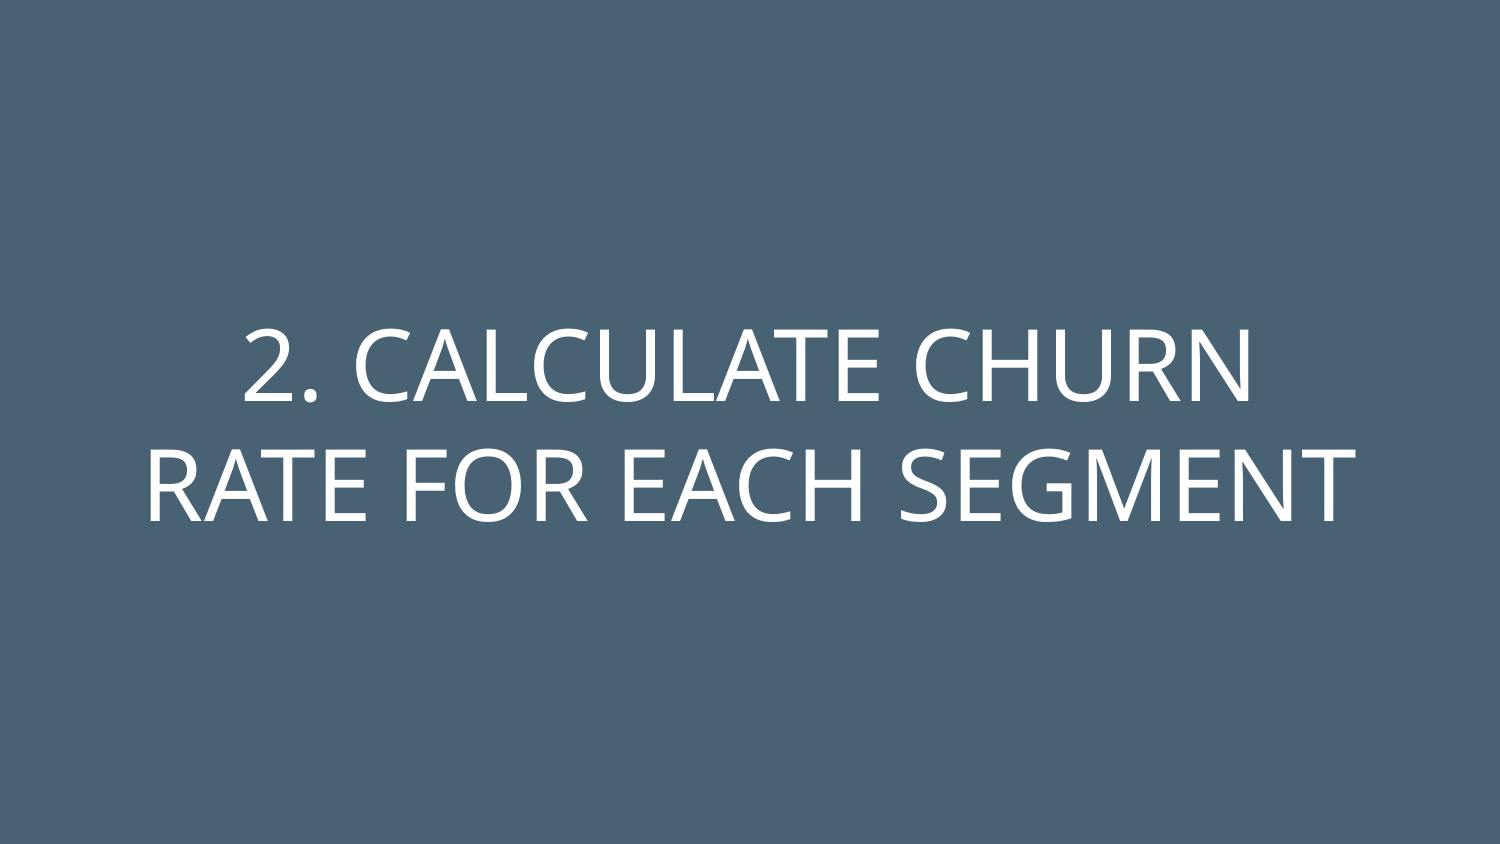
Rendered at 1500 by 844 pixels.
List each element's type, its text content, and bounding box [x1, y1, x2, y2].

text_box 2. CALCULATE CHURN RATE FOR EACH SEGMENT [123, 253, 1377, 591]
